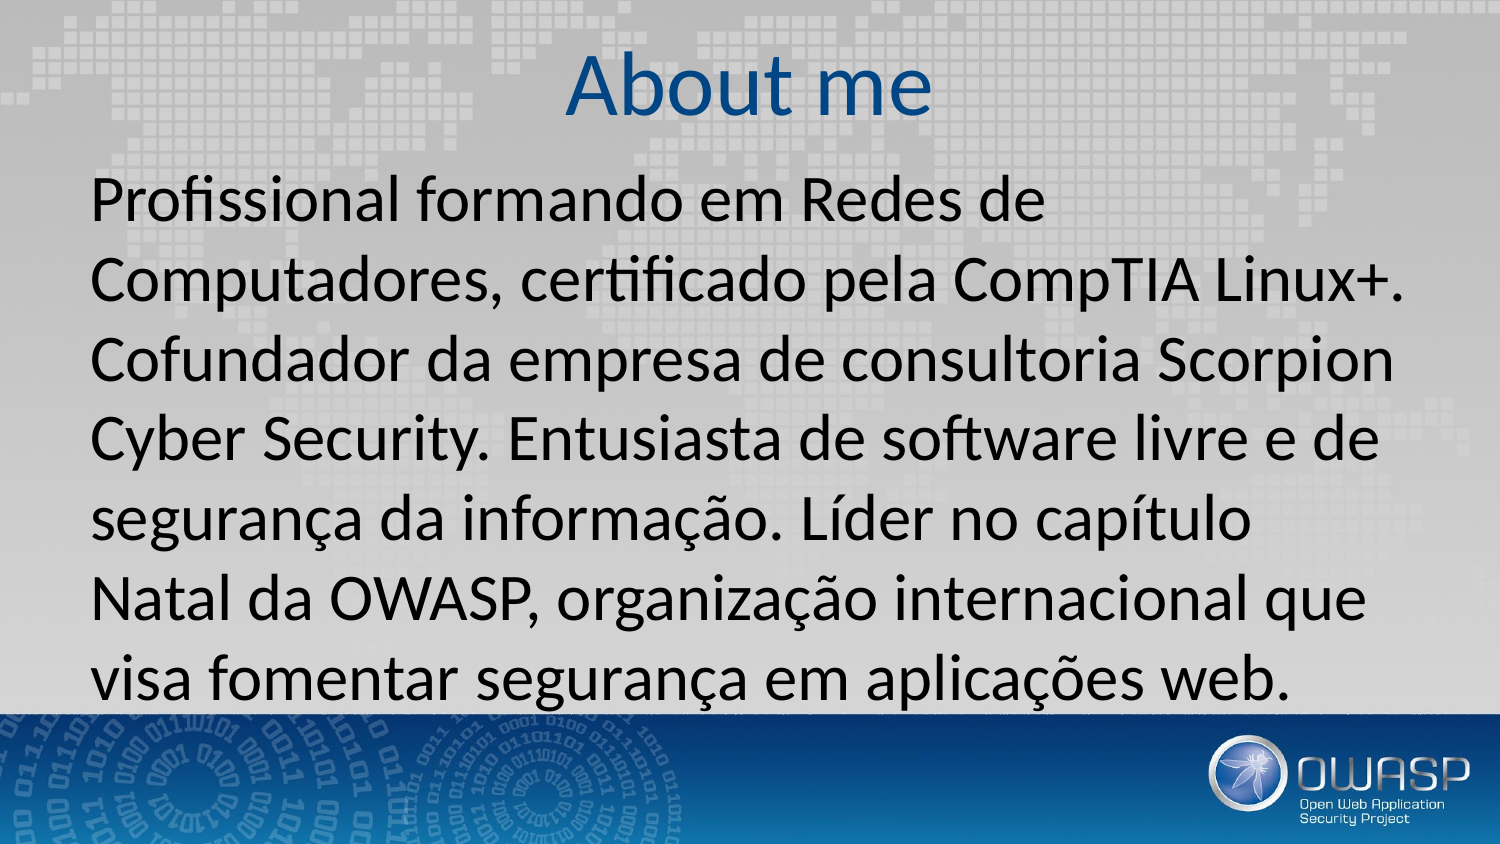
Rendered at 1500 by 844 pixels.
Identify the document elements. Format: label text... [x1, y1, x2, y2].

list Profissional formando em Redes de Computadores, certificado pela CompTIA Linux+. Cofundador da empresa de consultoria Scorpion Cyber Security. Entusiasta de software livre e de segurança da informação. Líder no capítulo Natal da OWASP, organização internacional que visa fomentar segurança em aplicações web. [75, 146, 1425, 655]
title About me [75, 8, 1425, 146]
picture [0, 0, 1500, 844]
